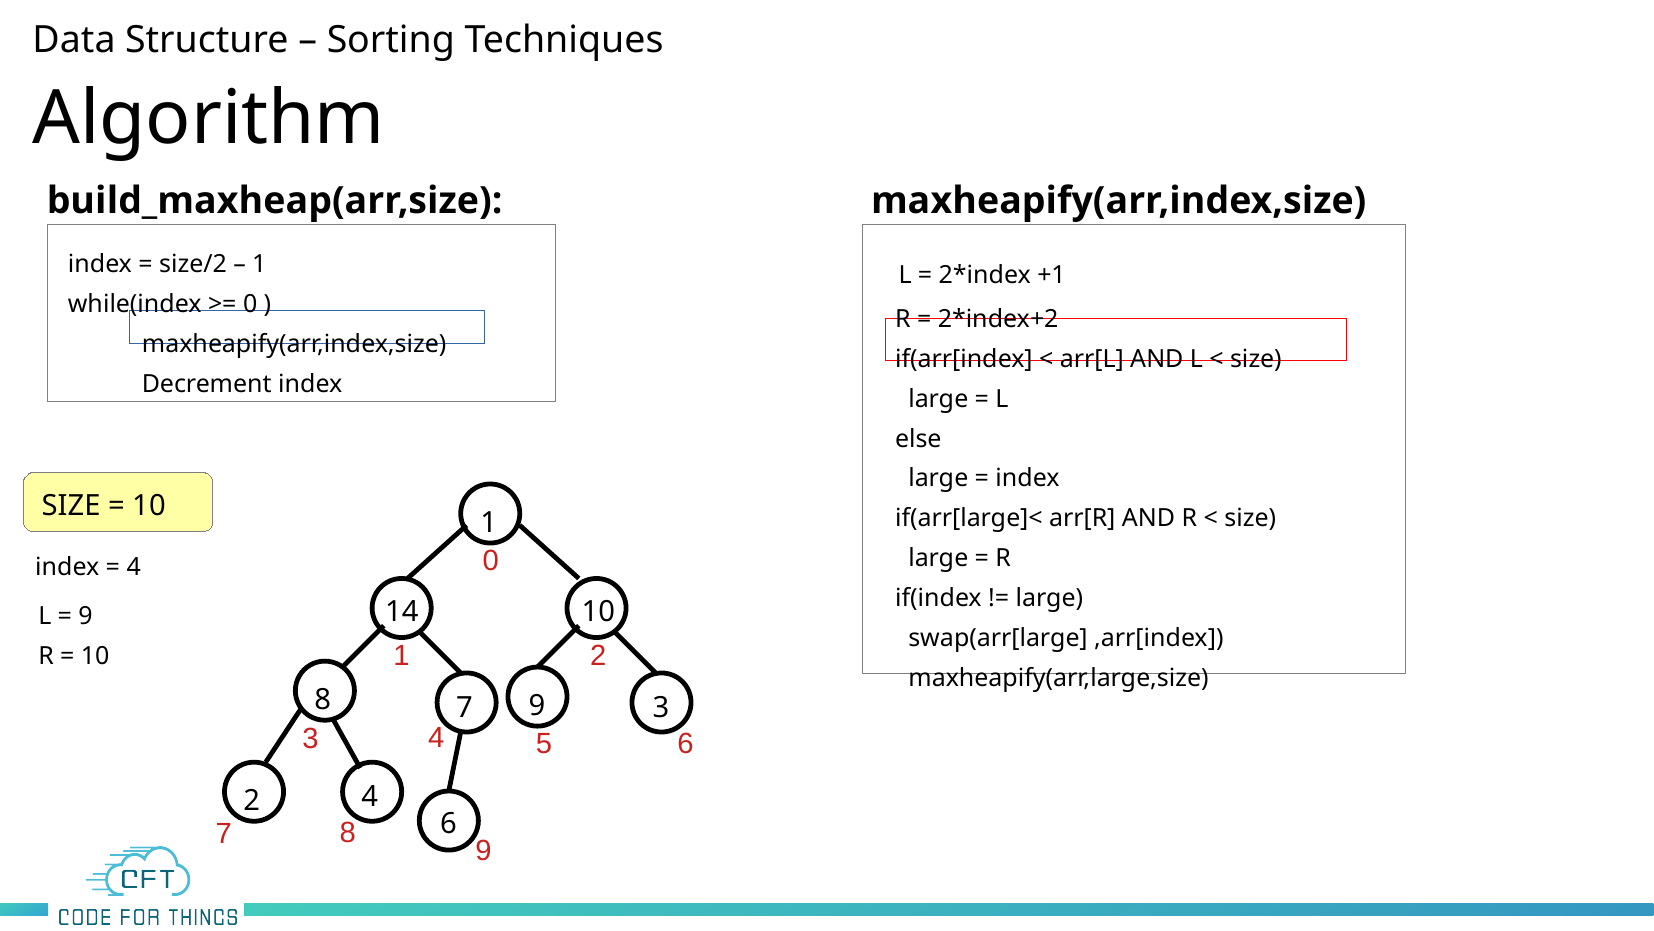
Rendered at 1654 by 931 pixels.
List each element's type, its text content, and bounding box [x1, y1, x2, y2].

text_box 2 [228, 772, 277, 822]
text_box maxheapify(arr,index,size) [856, 166, 1571, 225]
text_box 7 [200, 809, 247, 857]
text_box [23, 472, 213, 532]
text_box [348, 672, 355, 710]
text_box 2 [575, 631, 622, 680]
text_box index = size/2 – 1 while(index >= 0 ) maxheapify(arr,index,size) Decrement index [53, 238, 508, 402]
text_box [387, 578, 416, 582]
text_box [468, 483, 512, 493]
text_box [295, 676, 299, 705]
text_box 9 [460, 826, 507, 875]
text_box [507, 680, 513, 714]
text_box 6 [425, 795, 474, 845]
text_box 0 [467, 536, 514, 585]
text_box [47, 224, 556, 402]
text_box 9 [513, 677, 562, 727]
text_box [224, 777, 228, 806]
text_box [437, 687, 441, 713]
text_box [562, 680, 568, 714]
text_box 6 [662, 719, 709, 768]
text_box [277, 773, 284, 811]
text_box [631, 686, 637, 719]
text_box [862, 224, 1406, 674]
text_box 1 [458, 493, 525, 544]
text_box [582, 578, 611, 582]
text_box [490, 684, 497, 721]
text_box 4 [413, 713, 460, 762]
text_box L = 2*index +1 R = 2*index+2 if(arr[index] < arr[L] AND L < size) large = L else large = index if(arr[large]< arr[R] AND R < size) large = R if(index != large) swap(arr[large] ,arr[index]) maxheapify(arr,large,size) [874, 236, 1371, 647]
text_box [302, 661, 347, 671]
text_box [419, 803, 425, 838]
text_box [342, 778, 346, 806]
text_box [686, 686, 692, 719]
text_box L = 9 [0, 590, 189, 630]
text_box [460, 728, 482, 733]
text_box [450, 672, 484, 678]
text_box SIZE = 10 [26, 476, 207, 526]
picture [59, 846, 237, 925]
text_box 3 [287, 714, 293, 724]
text_box index = 4 [0, 541, 186, 590]
text_box [362, 762, 390, 768]
text_box [646, 728, 662, 733]
text_box [433, 791, 464, 795]
text_box [371, 818, 386, 822]
text_box 3 [637, 678, 686, 728]
title Data Structure – Sorting Techniques Algorithm [32, 12, 1184, 166]
text_box [432, 845, 466, 851]
text_box 10 [566, 582, 634, 632]
text_box 1 [378, 631, 425, 680]
text_box [474, 805, 479, 837]
text_box 5 [521, 719, 567, 768]
text_box 4 [346, 768, 395, 818]
text_box 8 [299, 671, 348, 721]
text_box [515, 667, 560, 677]
text_box build_maxheap(arr,size): [32, 165, 650, 225]
text_box [645, 672, 678, 678]
text_box R = 10 [0, 630, 189, 680]
text_box [395, 773, 402, 811]
text_box 8 [324, 808, 371, 857]
text_box 7 [441, 678, 490, 728]
text_box [232, 762, 276, 772]
text_box 3 [287, 714, 334, 763]
text_box 14 [370, 582, 438, 632]
